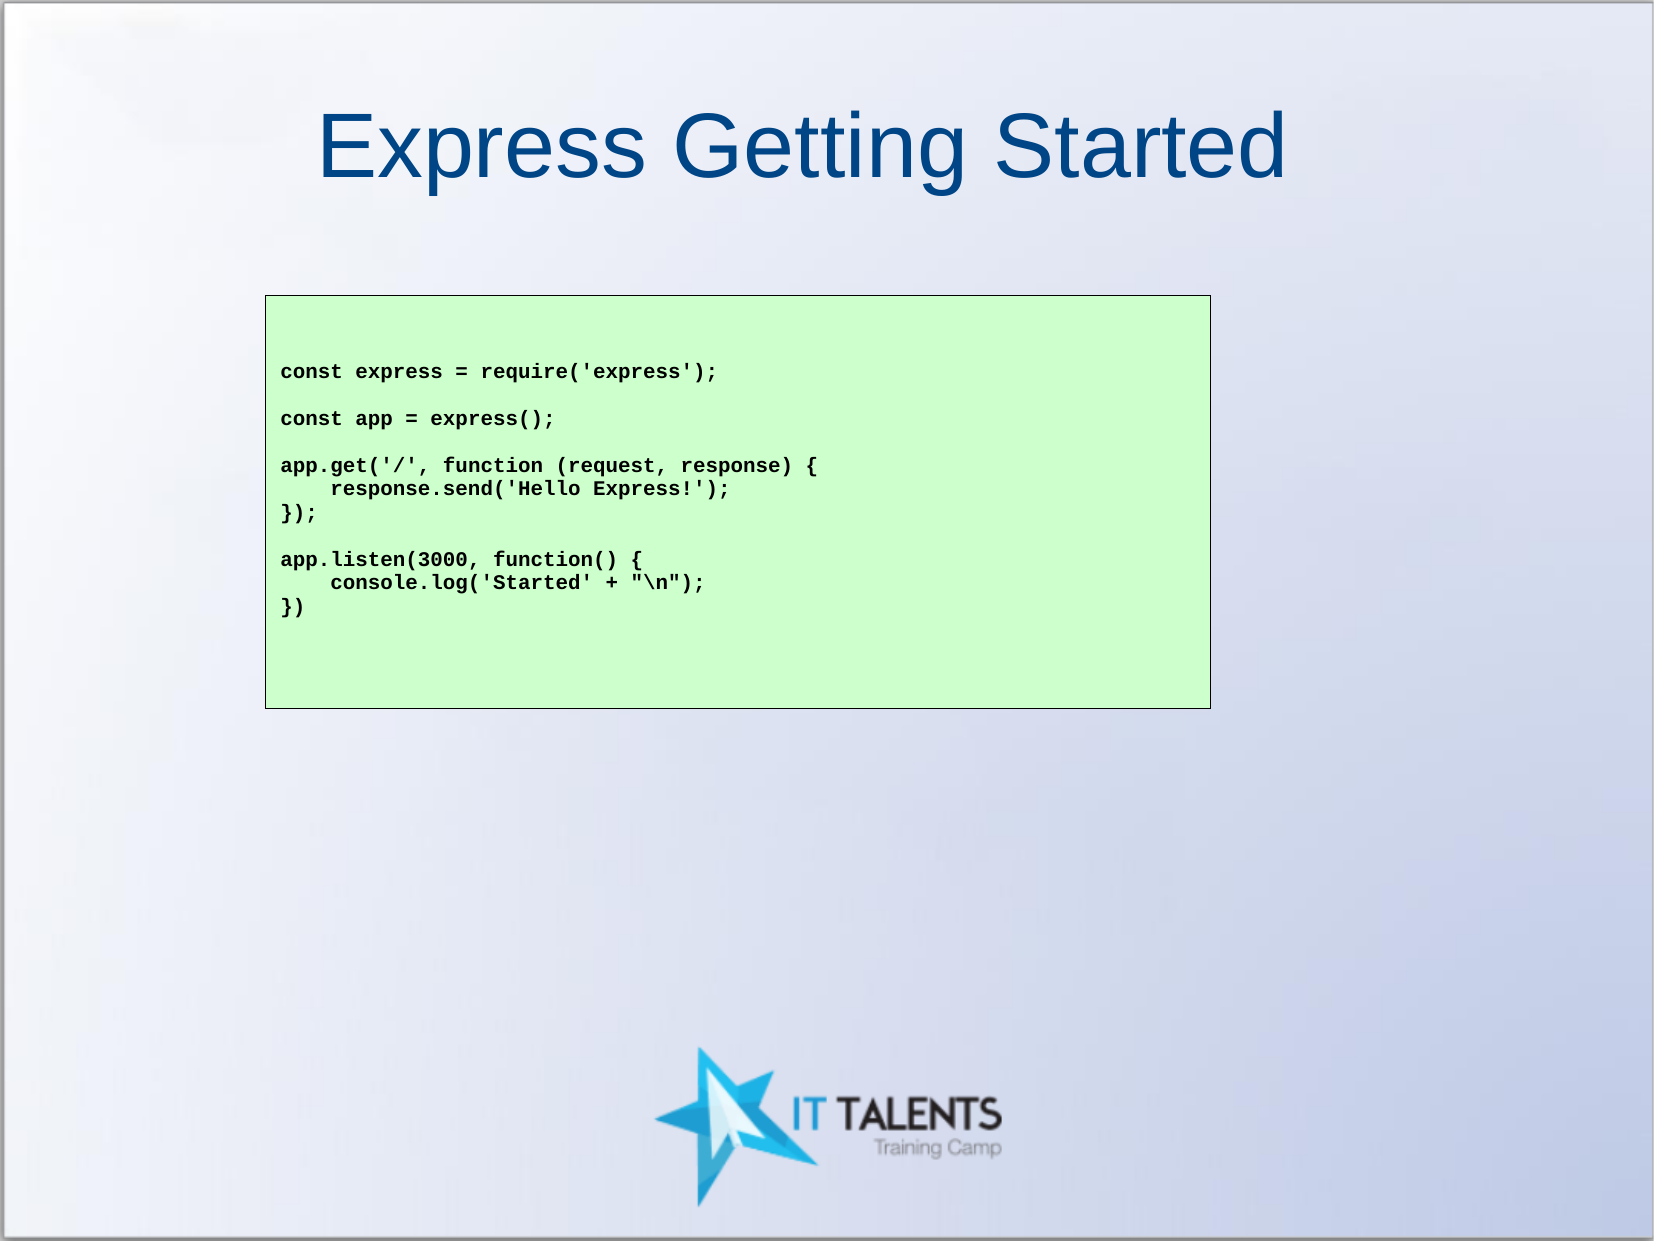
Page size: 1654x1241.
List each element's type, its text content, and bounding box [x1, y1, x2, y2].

picture [0, 0, 1654, 1241]
title Express Getting Started [59, 56, 1548, 237]
text_box const express = require('express'); const app = express(); app.get('/', function (request, response) { response.send('Hello Express!'); }); app.listen(3000, function() { console.log('Started' + "\n"); }) [265, 295, 1211, 709]
